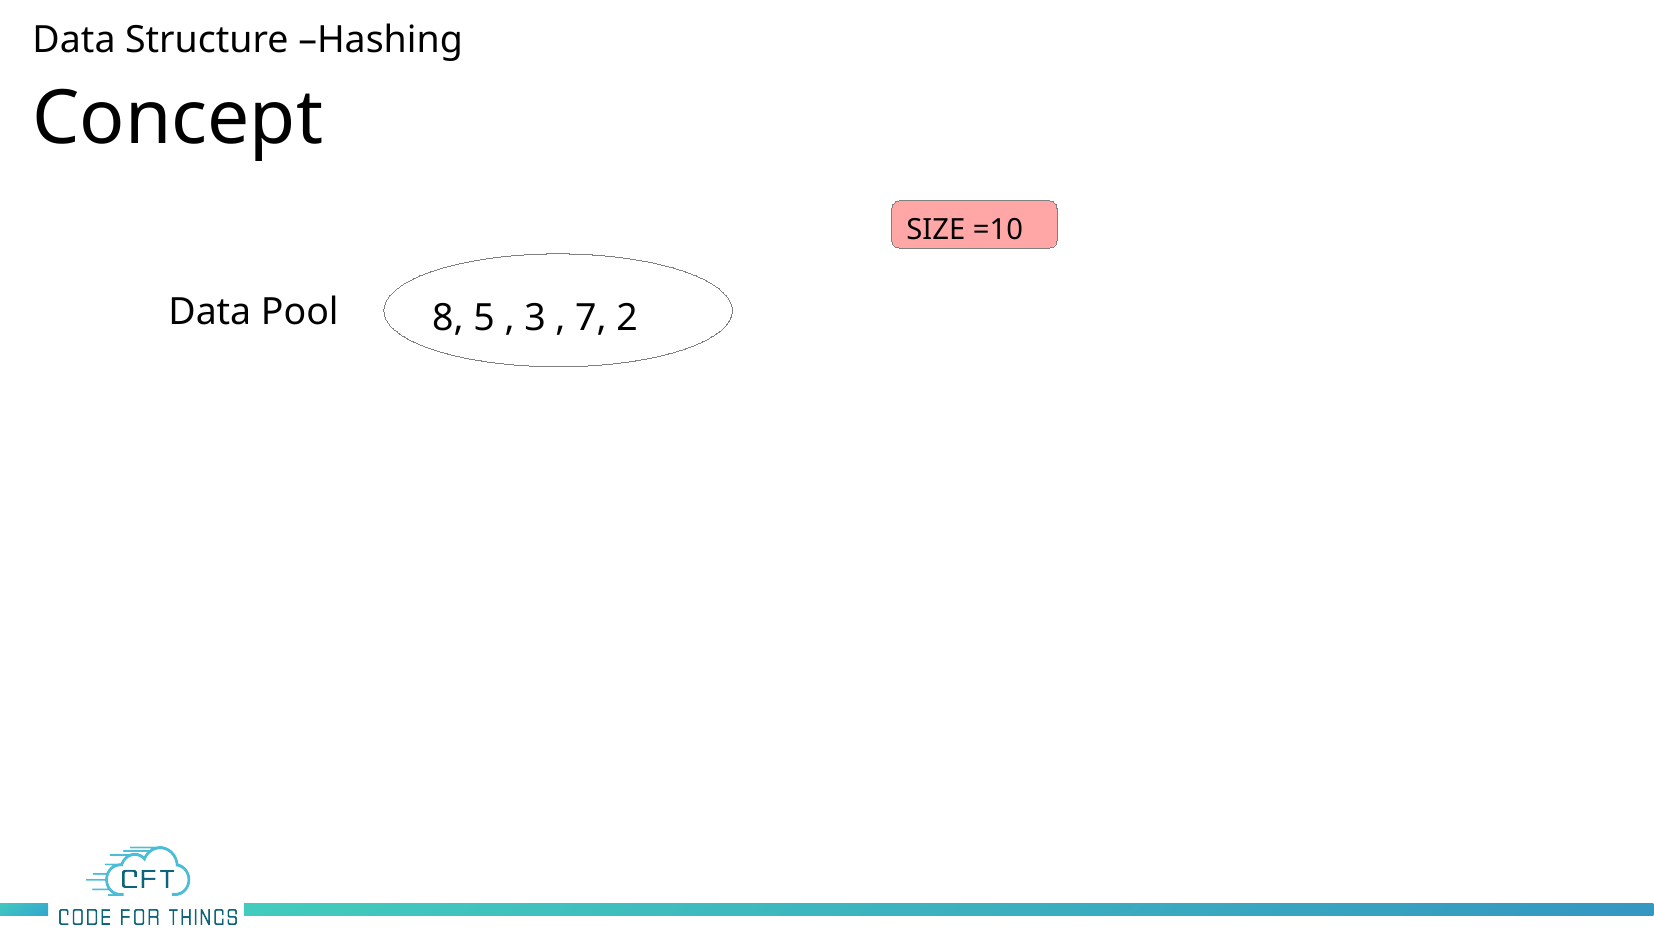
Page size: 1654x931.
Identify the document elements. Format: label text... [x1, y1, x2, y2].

text_box SIZE =10 [891, 200, 1058, 250]
picture [59, 846, 237, 925]
text_box [405, 253, 733, 339]
text_box Data Pool [118, 276, 402, 342]
text_box 8, 5 , 3 , 7, 2 [402, 283, 709, 342]
title Data Structure –Hashing Concept [32, 12, 1184, 166]
text_box [413, 342, 703, 367]
